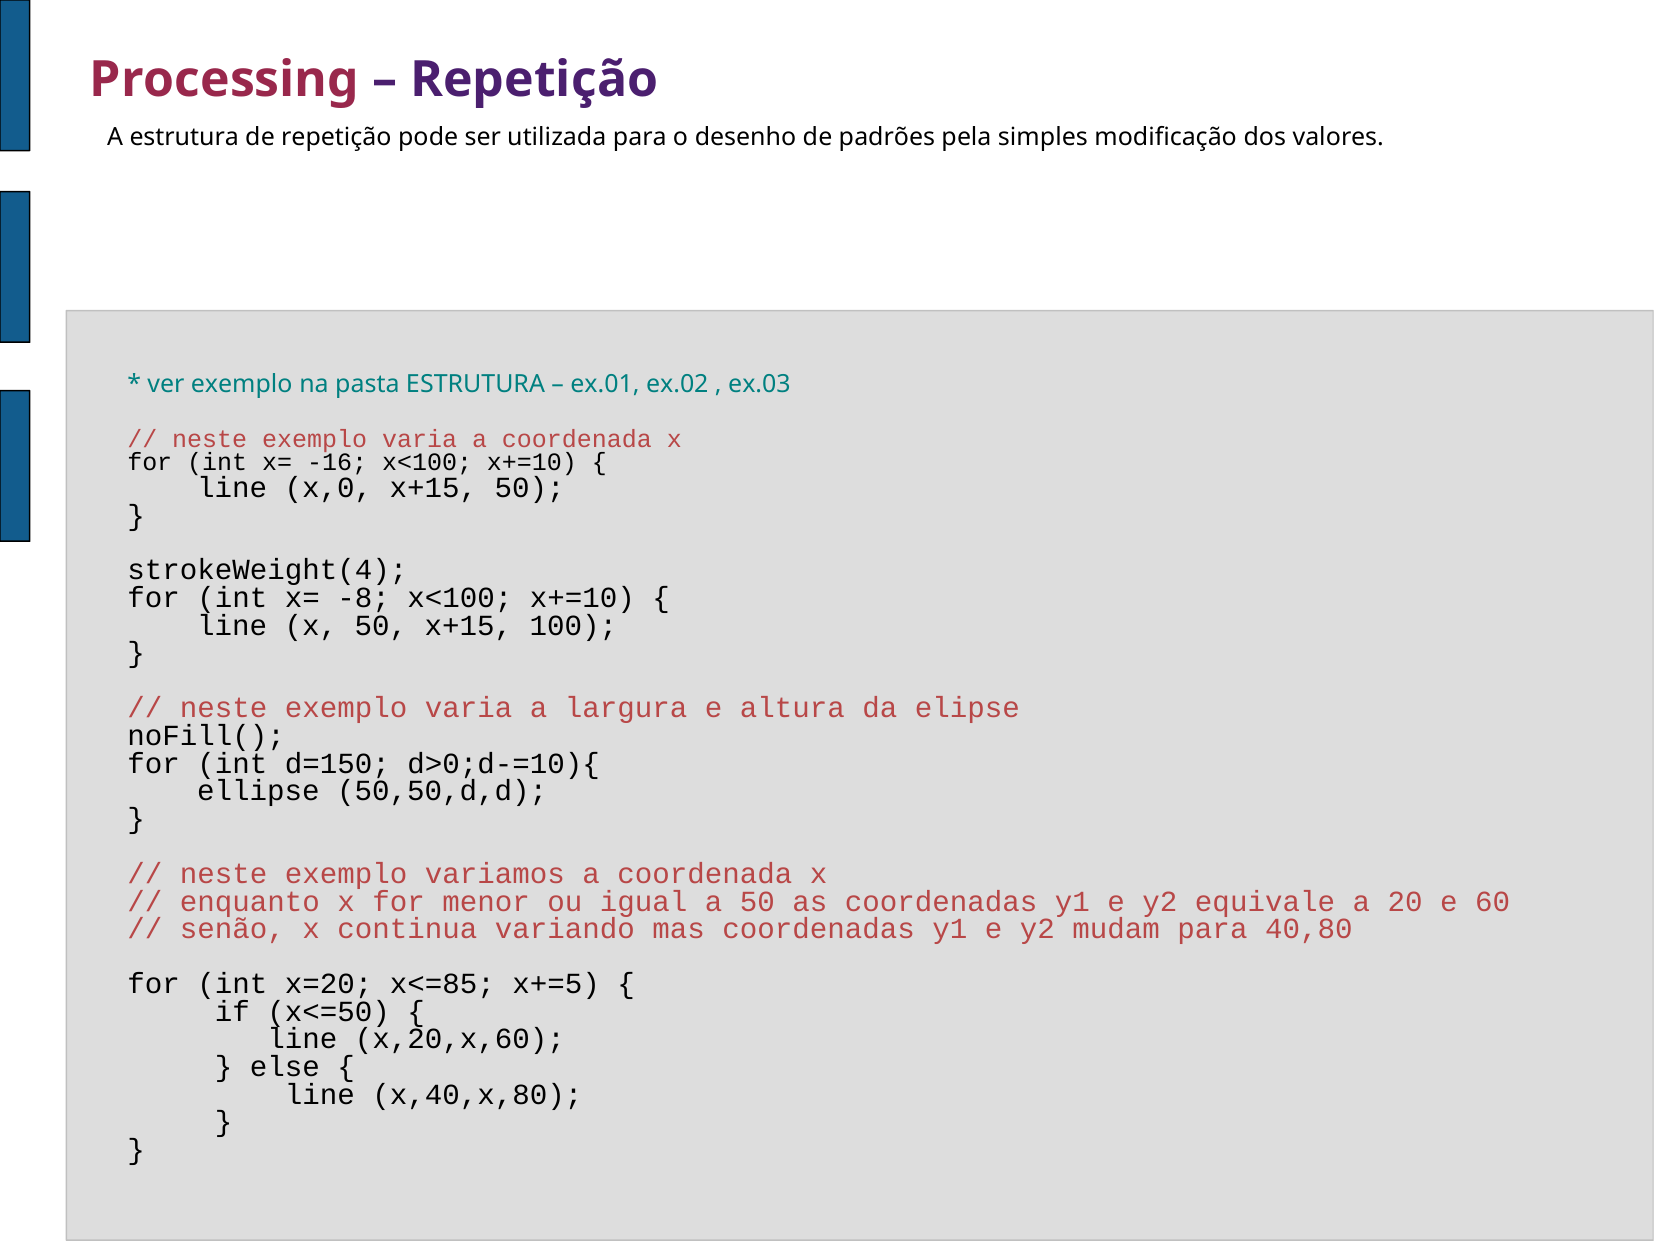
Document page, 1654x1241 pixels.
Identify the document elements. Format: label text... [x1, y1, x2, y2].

text_box A estrutura de repetição pode ser utilizada para o desenho de padrões pela simples modificação dos valores. [72, 112, 1529, 188]
text_box Processing – Repetição [75, 37, 1501, 112]
text_box * ver exemplo na pasta ESTRUTURA – ex.01, ex.02 , ex.03 // neste exemplo varia a coordenada x for (int x= -16; x<100; x+=10) { line (x,0, x+15, 50); } strokeWeight(4); for (int x= -8; x<100; x+=10) { line (x, 50, x+15, 100); } // neste exemplo varia a largura e altura da elipse noFill(); for (int d=150; d>0;d-=10){ ellipse (50,50,d,d); } // neste exemplo variamos a coordenada x // enquanto x for menor ou igual a 50 as coordenadas y1 e y2 equivale a 20 e 60 // senão, x continua variando mas coordenadas y1 e y2 mudam para 40,80 for (int x=20; x<=85; x+=5) { if (x<=50) { line (x,20,x,60); } else { line (x,40,x,80); } } [112, 351, 1575, 1064]
